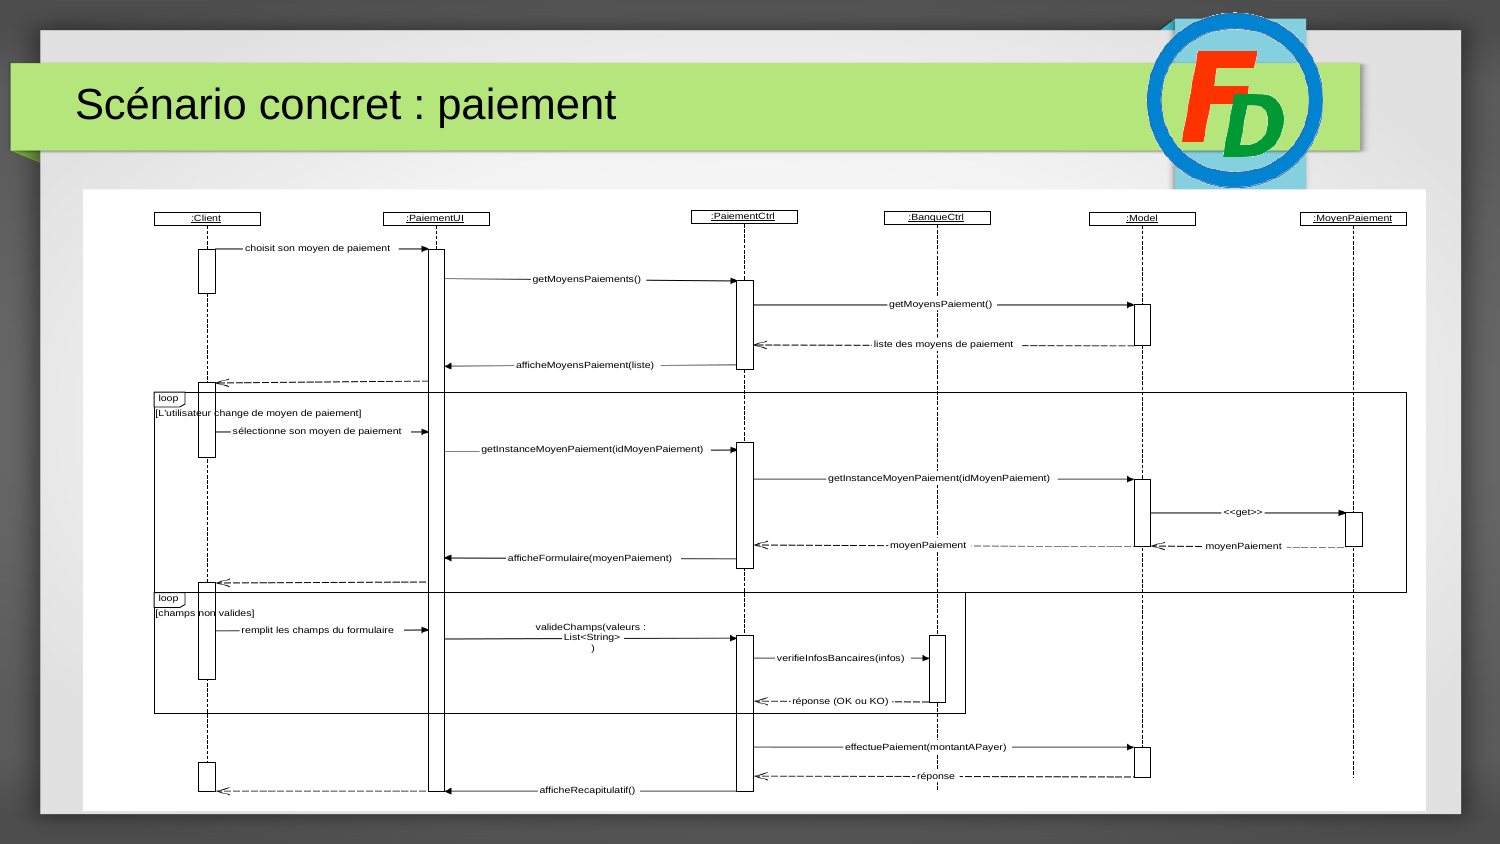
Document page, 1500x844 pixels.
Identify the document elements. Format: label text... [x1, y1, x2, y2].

title Scénario concret : paiement [75, 64, 1145, 145]
picture [0, 0, 1500, 844]
